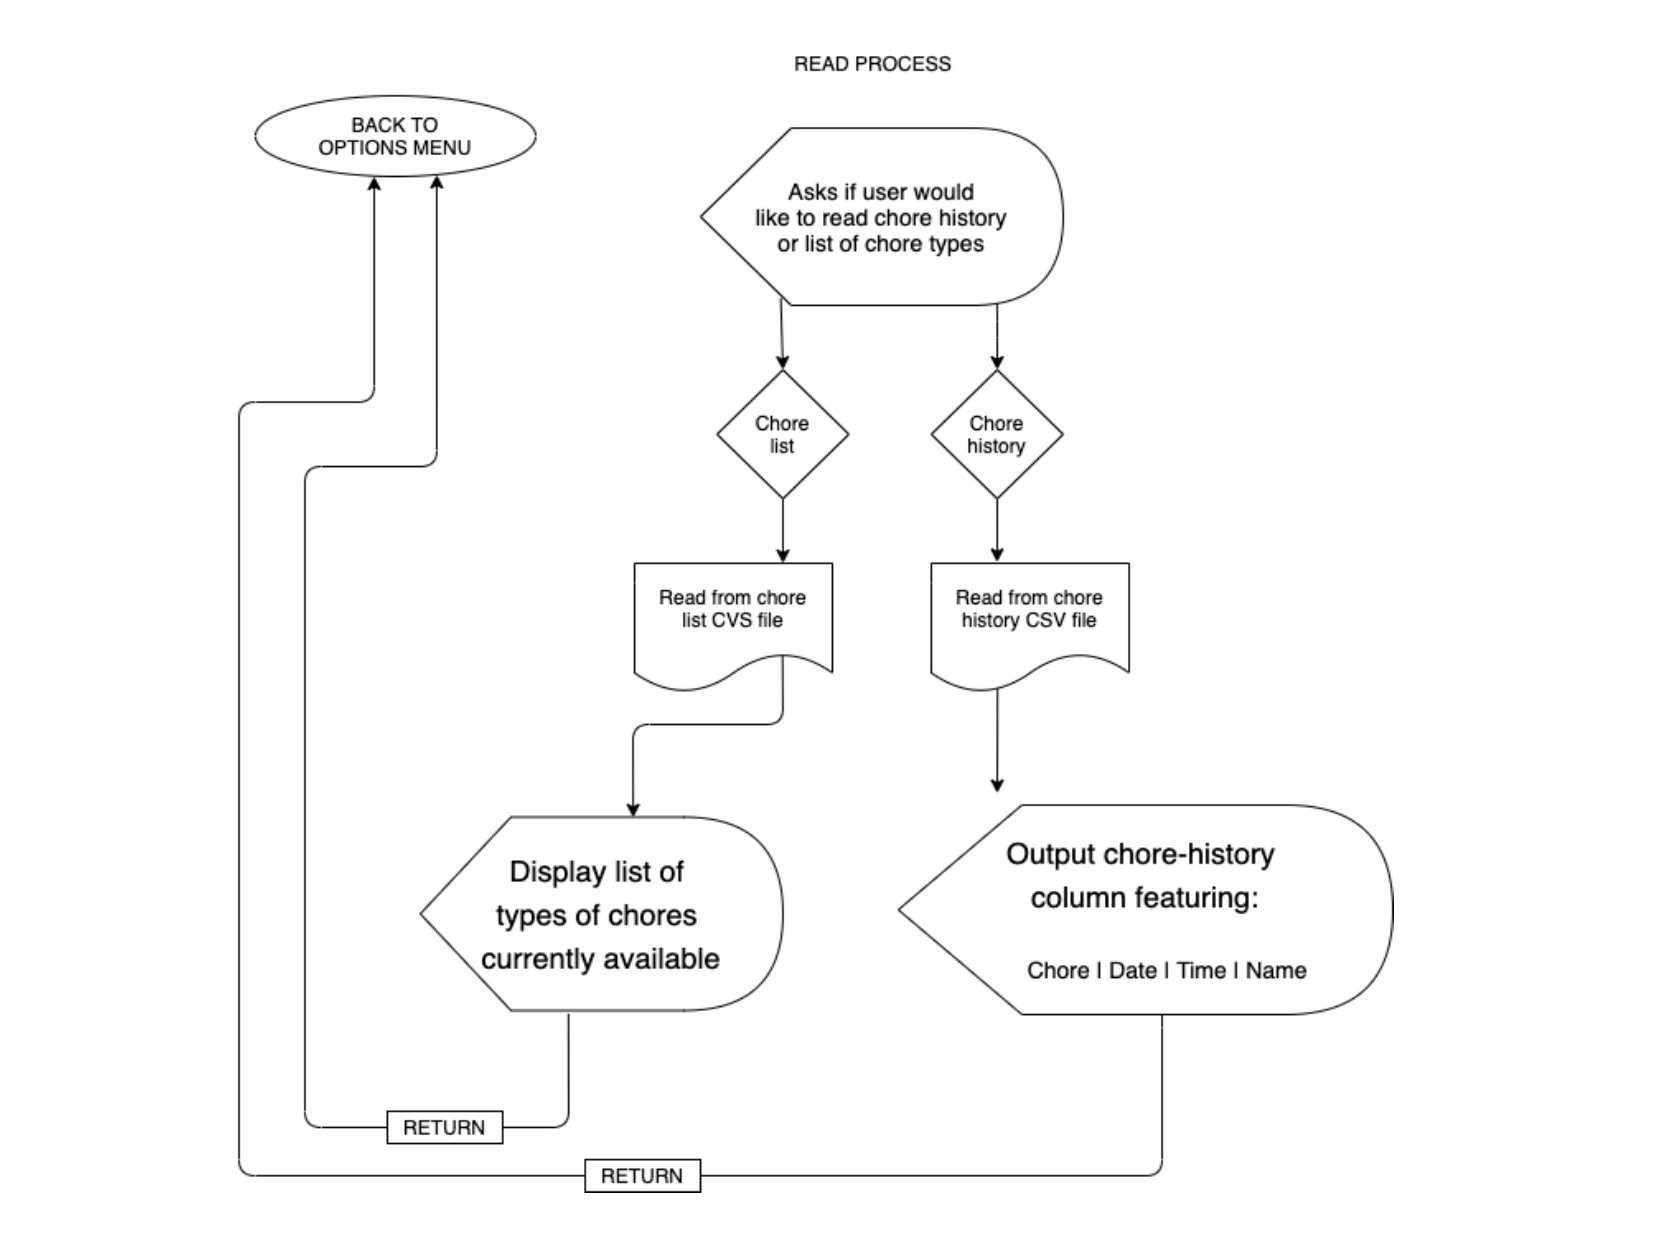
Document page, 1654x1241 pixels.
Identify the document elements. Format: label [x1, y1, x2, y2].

picture [227, 47, 1394, 1193]
